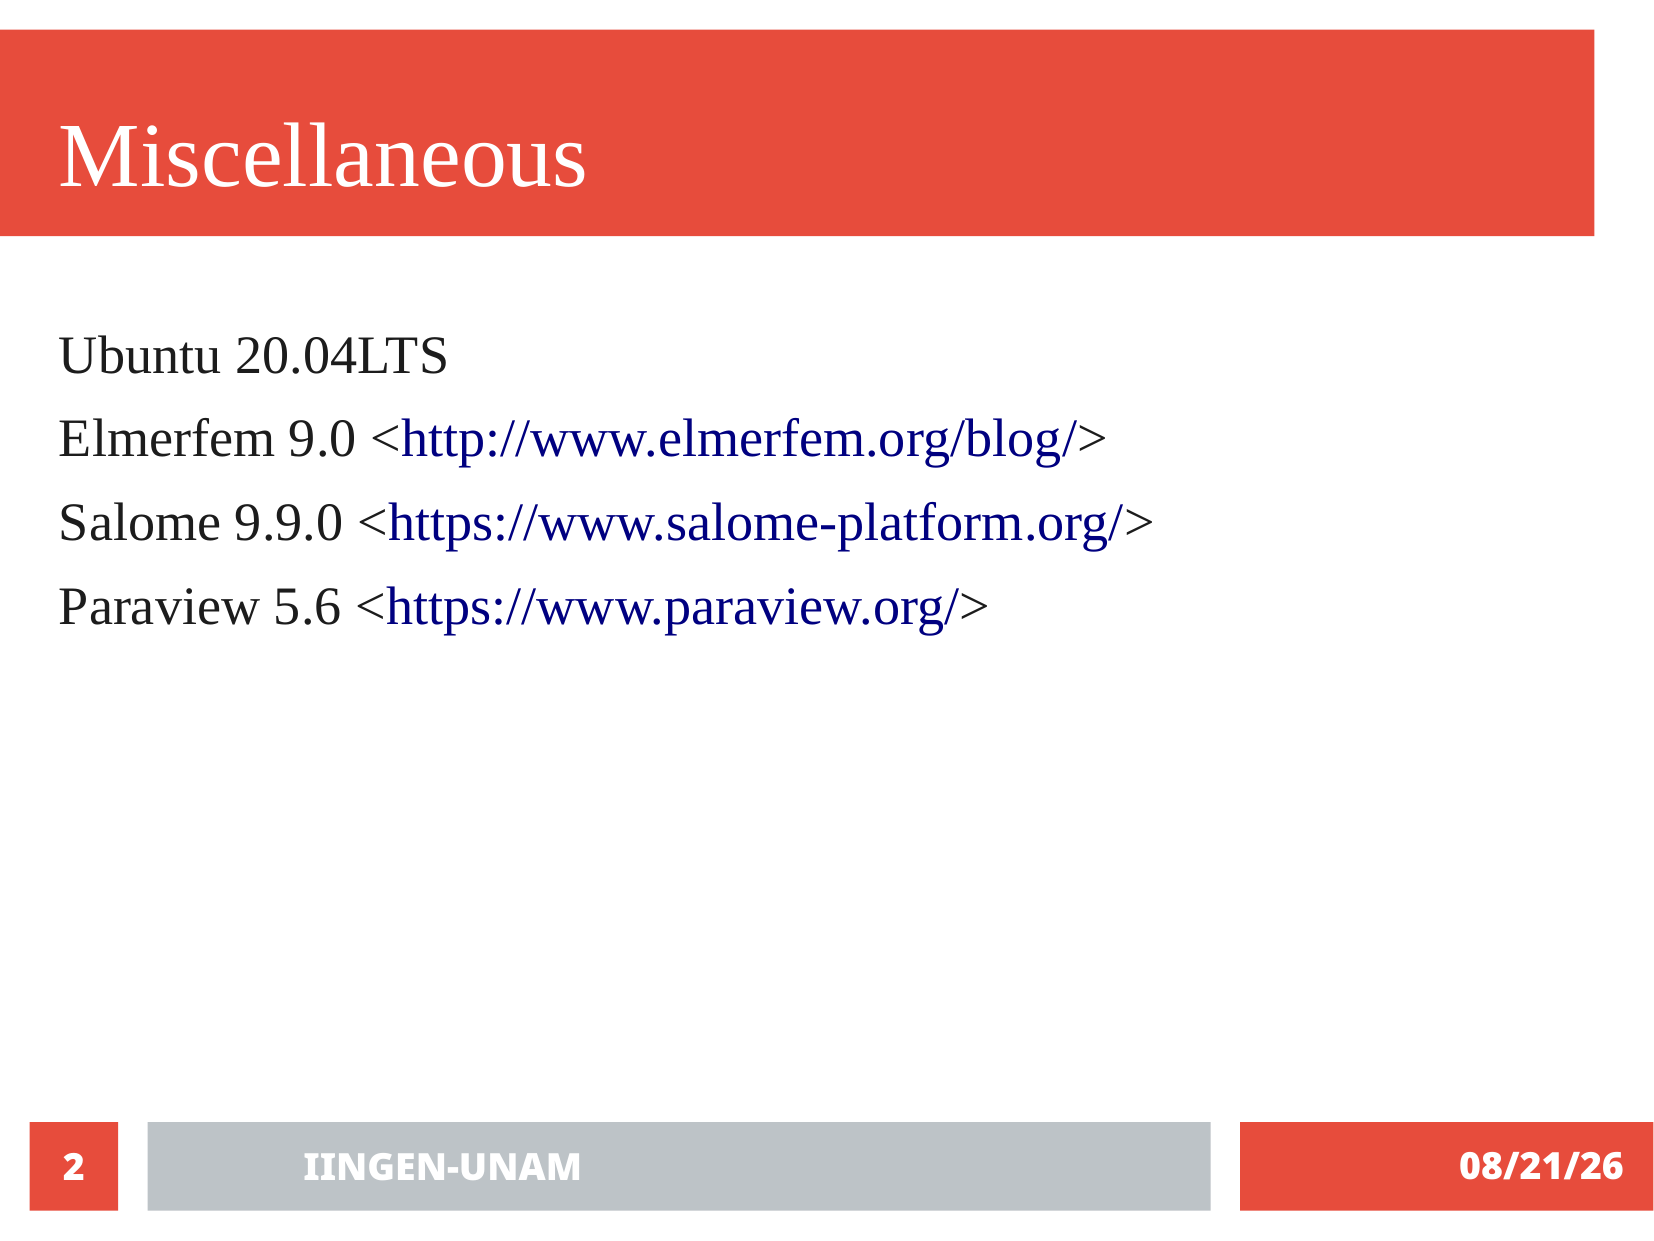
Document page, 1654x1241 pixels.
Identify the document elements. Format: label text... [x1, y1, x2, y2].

list Ubuntu 20.04LTS Elmerfem 9.0 <http://www.elmerfem.org/blog/> Salome 9.9.0 <https://www.salome-platform.org/> Paraview 5.6 <https://www.paraview.org/> [59, 324, 1576, 1066]
title Miscellaneous [59, 59, 1595, 207]
